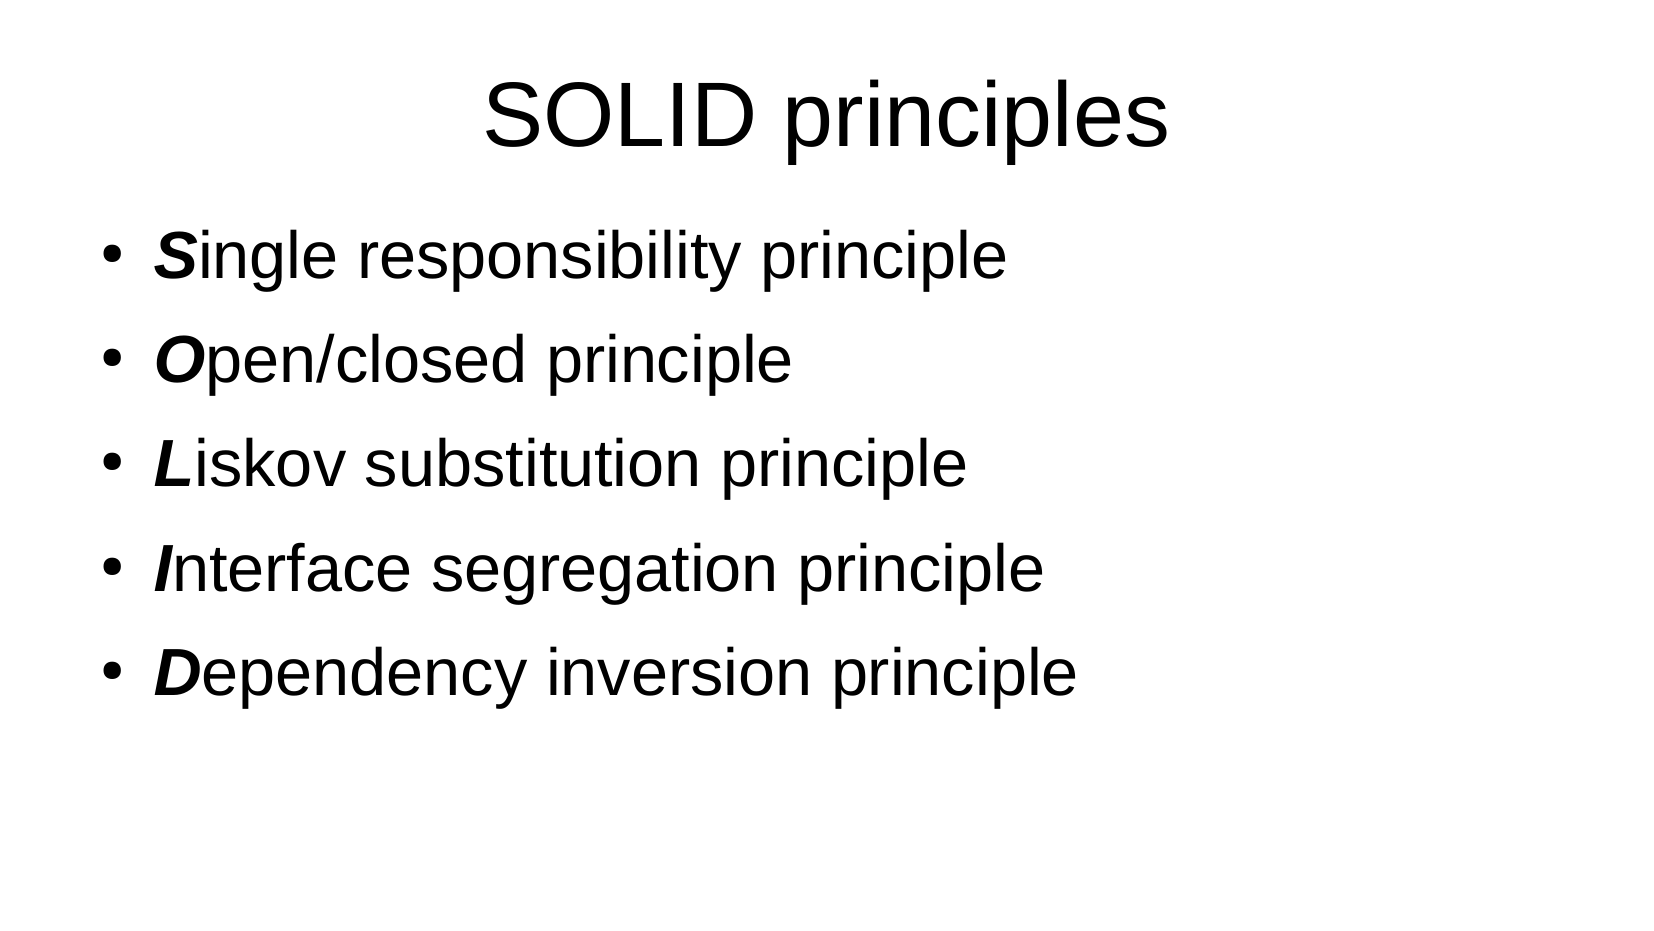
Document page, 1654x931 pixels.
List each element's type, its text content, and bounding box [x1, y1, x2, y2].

title SOLID principles [82, 37, 1571, 193]
list Single responsibility principle Open/closed principle Liskov substitution principle Interface segregation principle Dependency inversion principle [82, 217, 1571, 758]
